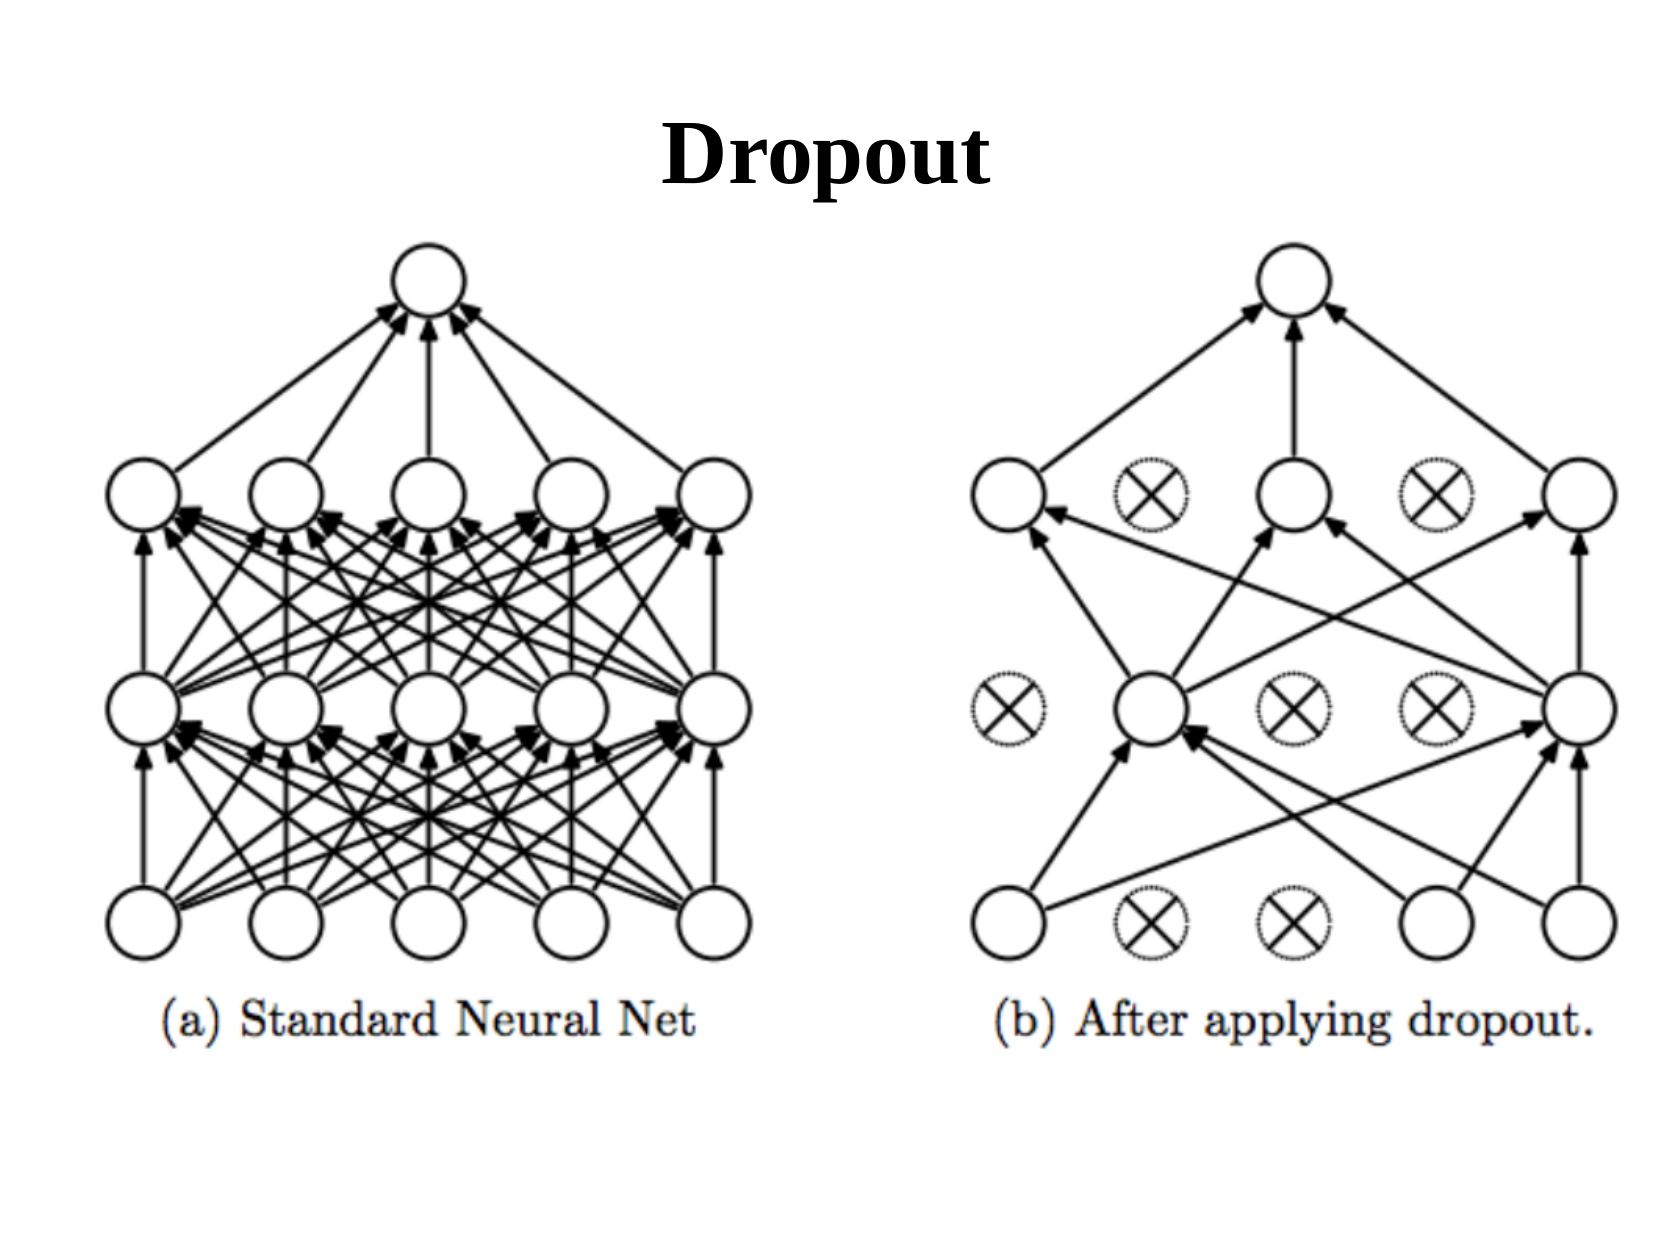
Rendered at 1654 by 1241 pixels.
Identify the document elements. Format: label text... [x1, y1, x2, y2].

title Dropout [82, 49, 1571, 238]
picture [11, 238, 1644, 1052]
